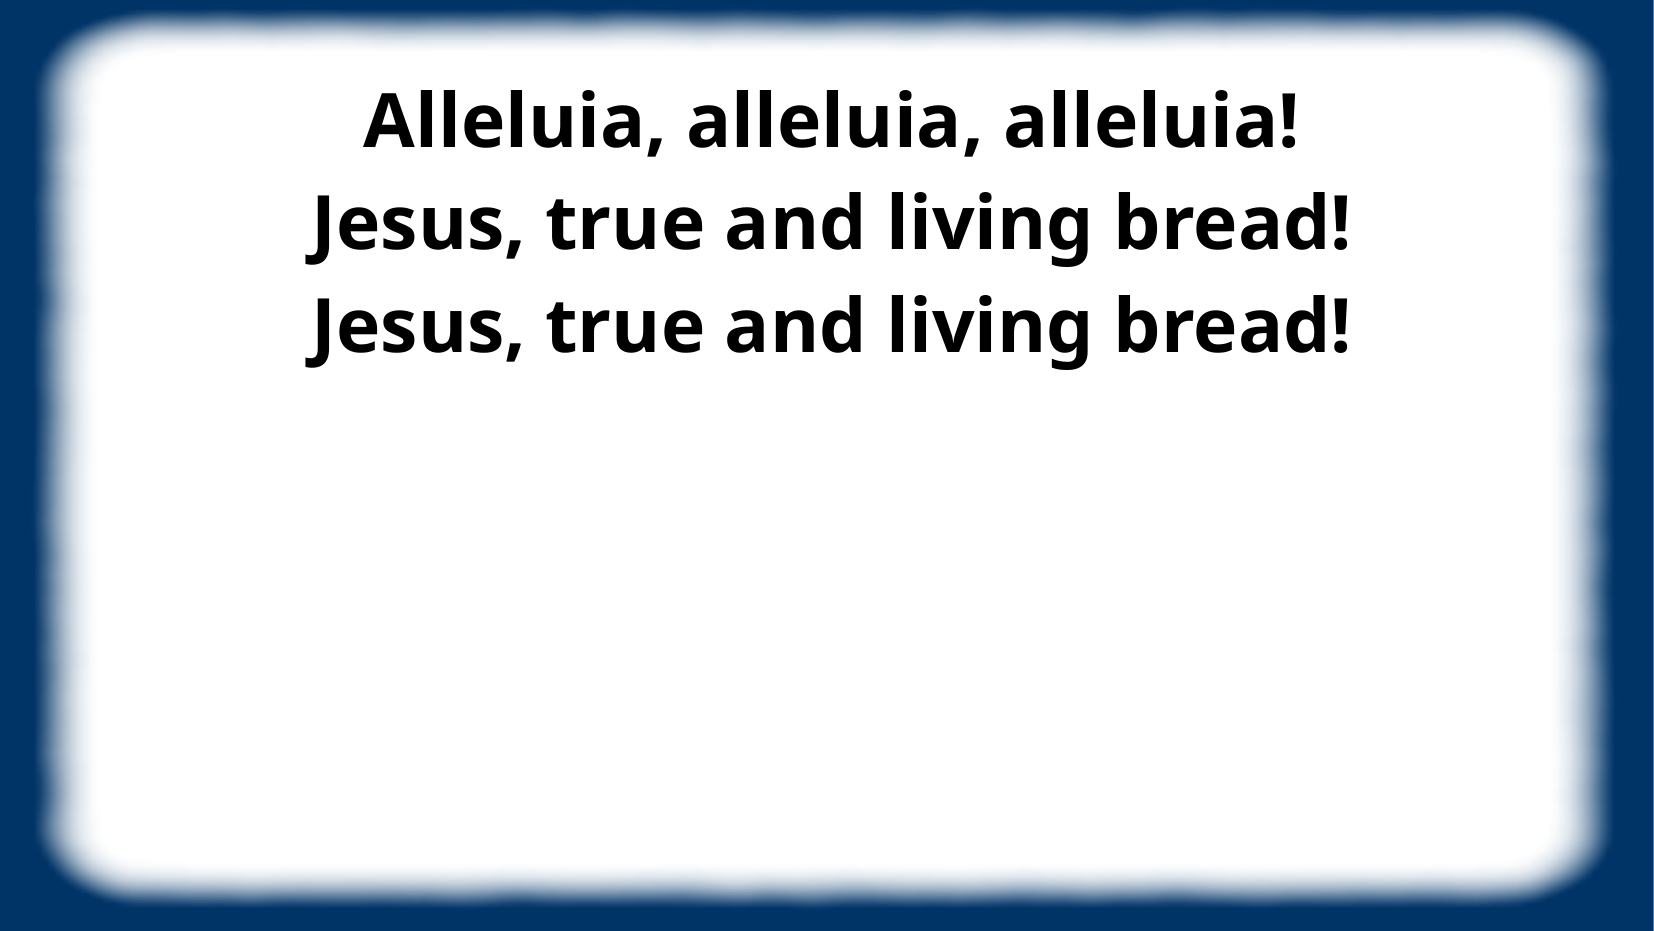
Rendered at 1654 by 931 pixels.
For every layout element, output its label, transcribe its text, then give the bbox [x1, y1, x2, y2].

text_box Alleluia, alleluia, alleluia! Jesus, true and living bread! Jesus, true and living bread! [75, 60, 1591, 475]
picture [0, 0, 1654, 931]
